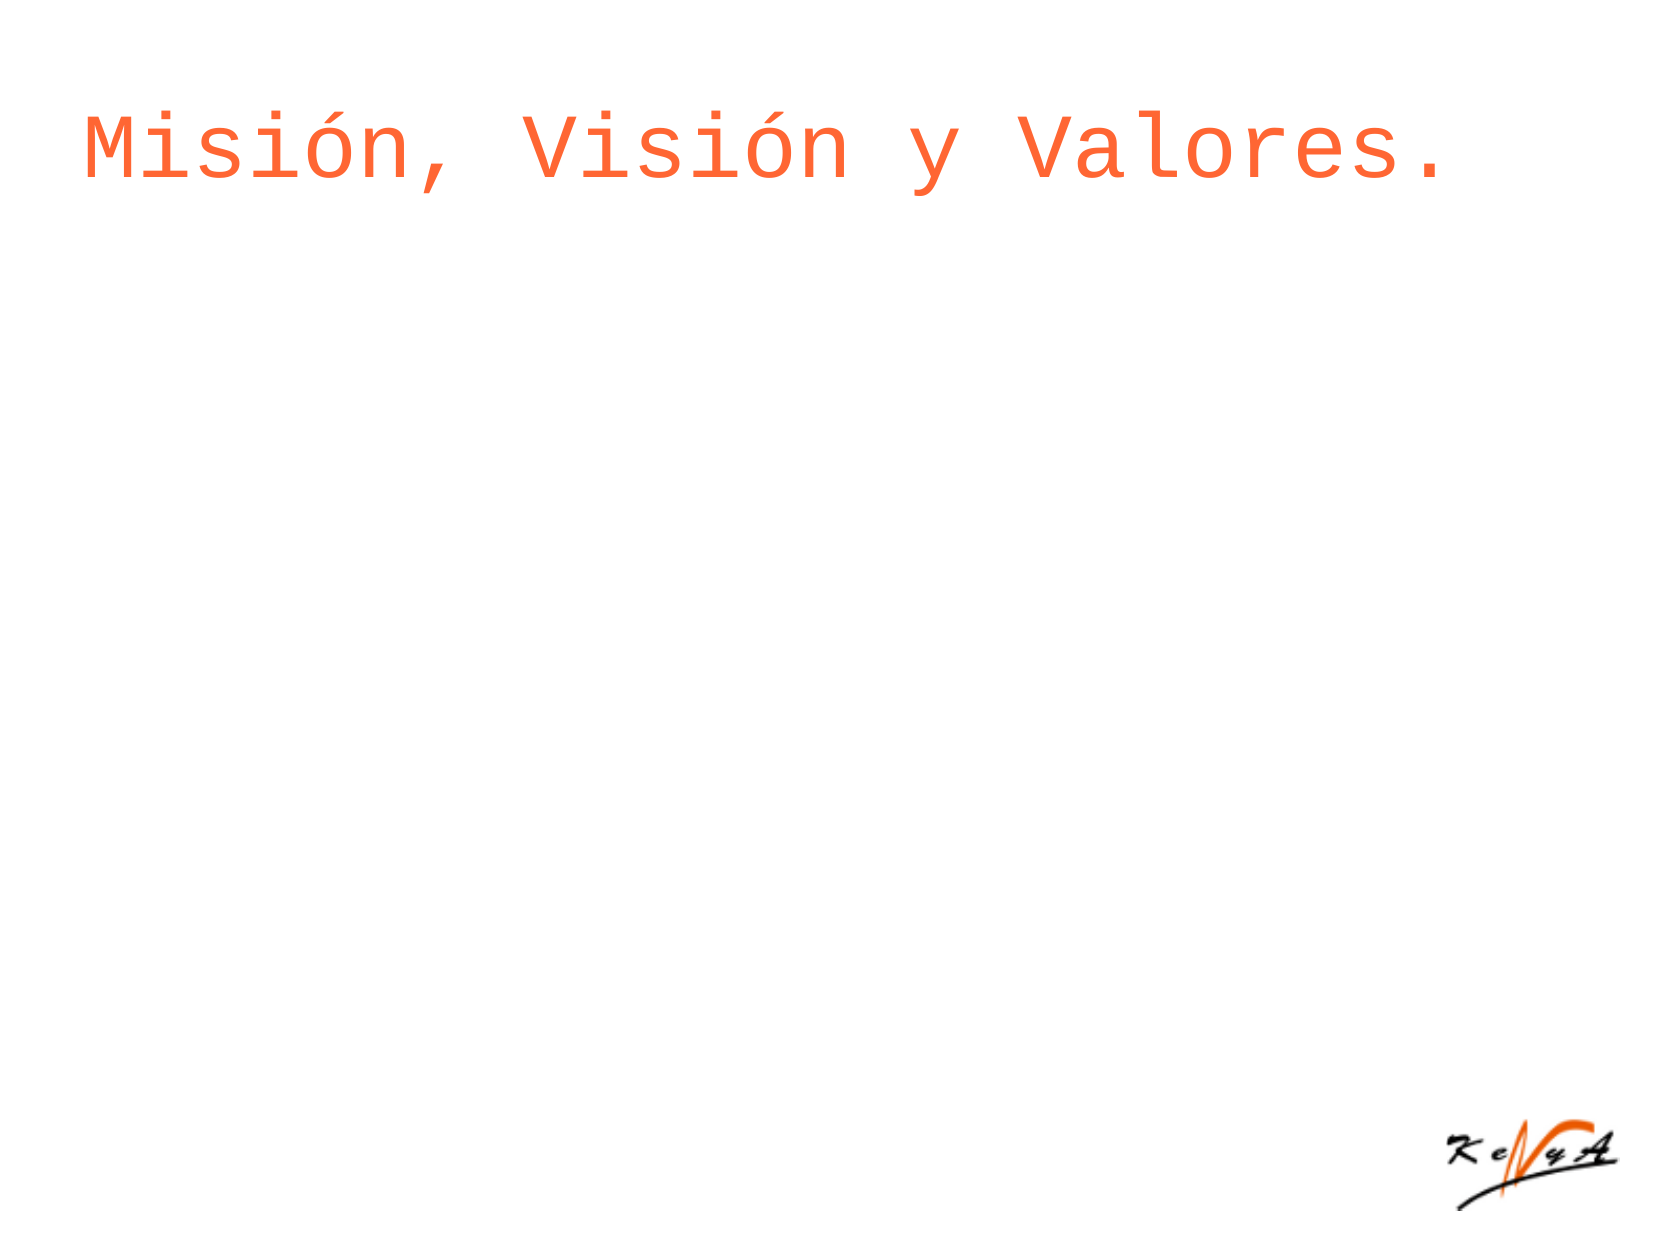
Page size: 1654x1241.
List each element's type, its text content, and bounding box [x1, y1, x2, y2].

picture [1446, 1118, 1620, 1211]
title Misión, Visión y Valores. [82, 49, 1571, 257]
